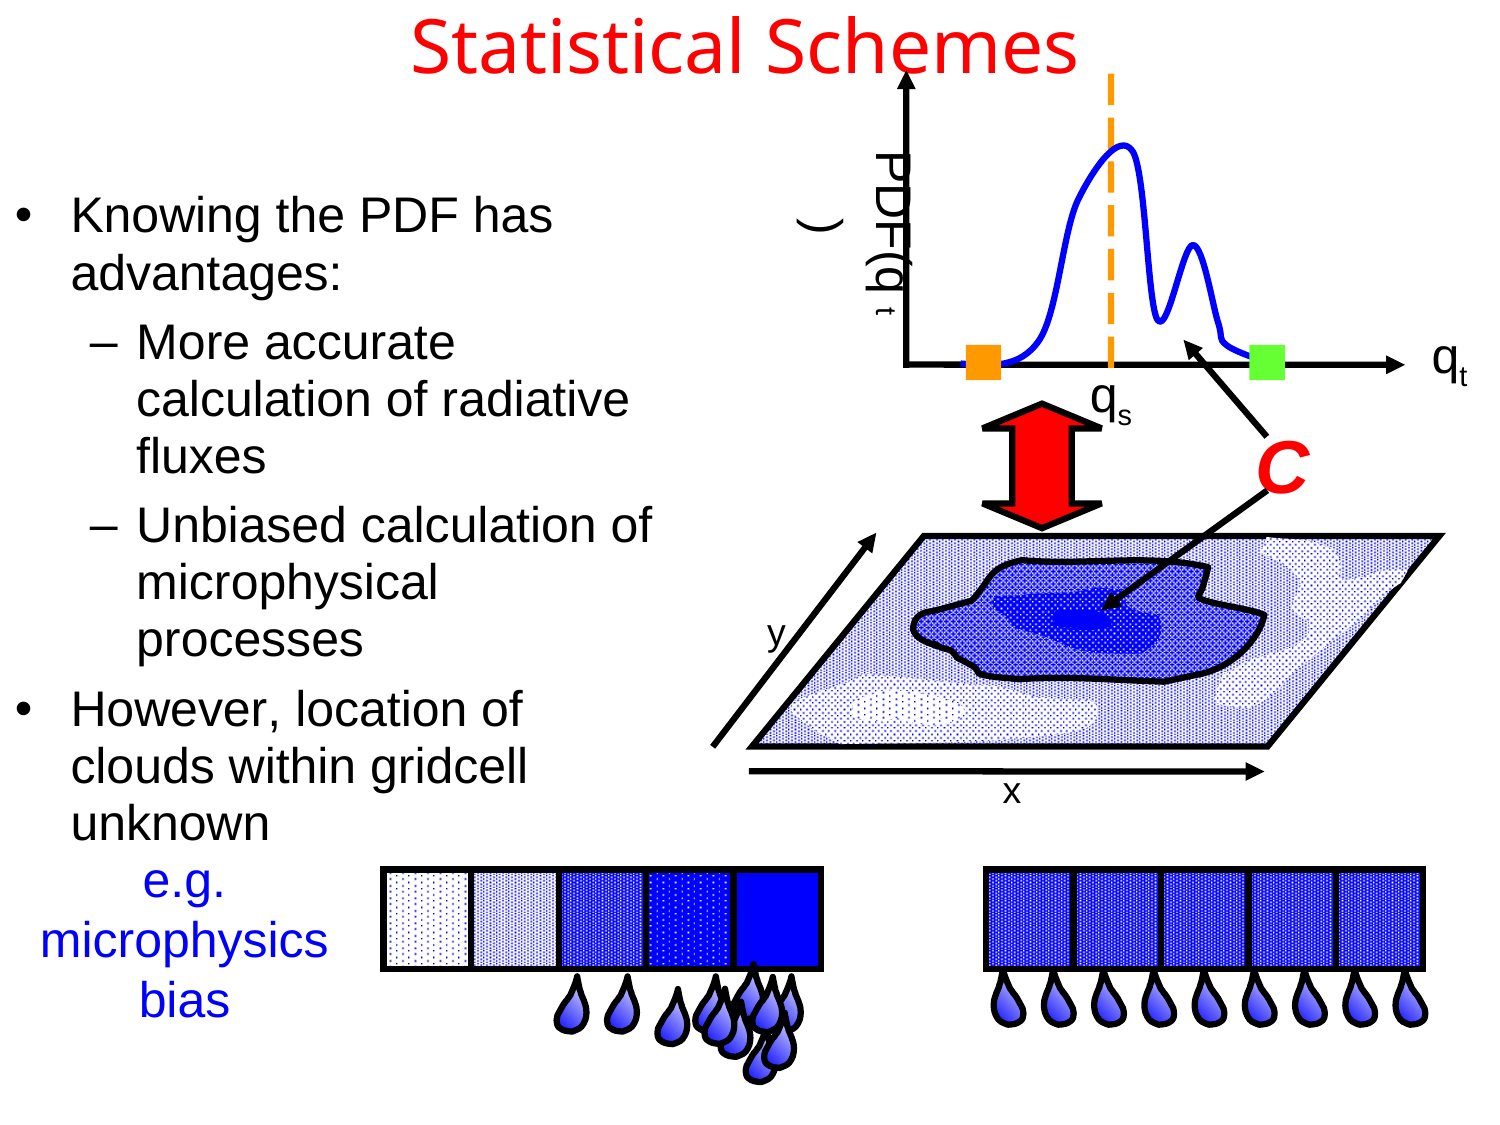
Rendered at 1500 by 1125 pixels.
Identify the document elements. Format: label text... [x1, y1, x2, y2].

text_box [328, 35, 1500, 1090]
text_box C [1240, 410, 1325, 517]
text_box qt [1416, 316, 1483, 400]
list Knowing the PDF has advantages: More accurate calculation of radiative fluxes Unbiased calculation of microphysical processes However, location of clouds within gridcell unknown [0, 179, 689, 929]
text_box x [987, 758, 1037, 819]
text_box qs [1075, 355, 1148, 439]
text_box y [752, 599, 801, 661]
text_box PDF(qt)‏ [813, 134, 911, 319]
title Statistical Schemes [53, 0, 1438, 97]
text_box e.g. microphysics bias [0, 839, 369, 1035]
